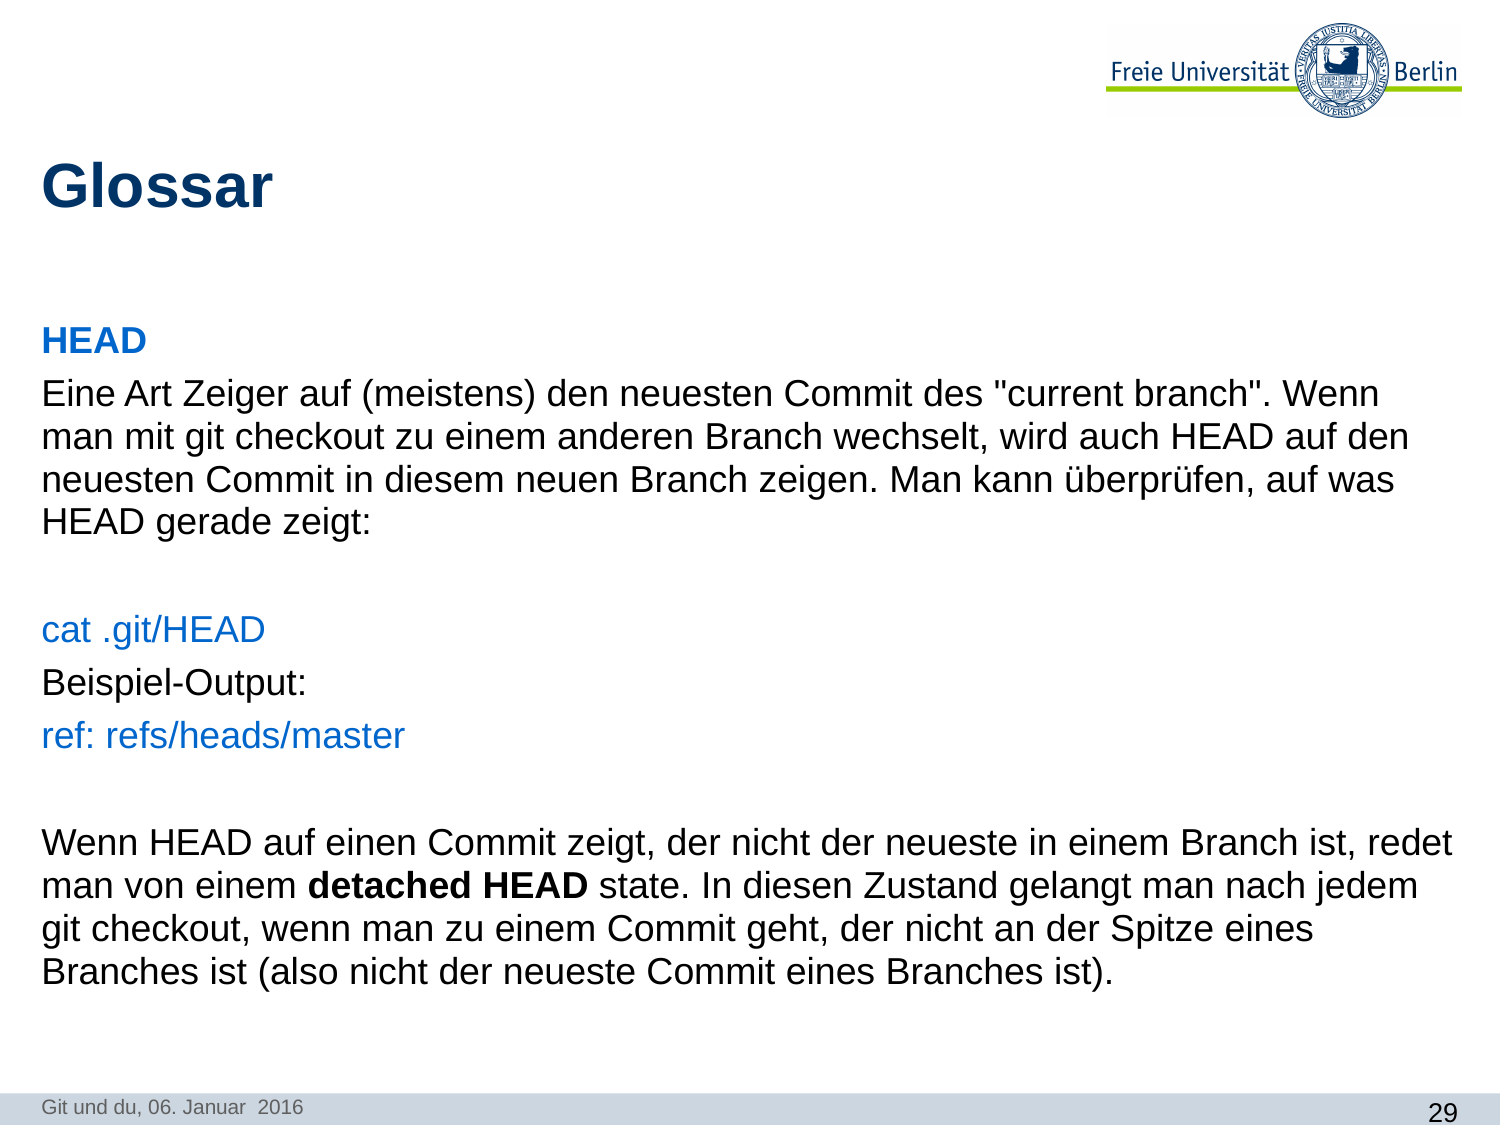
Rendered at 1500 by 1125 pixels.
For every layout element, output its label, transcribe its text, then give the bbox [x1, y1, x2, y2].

picture [1106, 23, 1462, 118]
list HEAD Eine Art Zeiger auf (meistens) den neuesten Commit des "current branch". Wenn man mit git checkout zu einem anderen Branch wechselt, wird auch HEAD auf den neuesten Commit in diesem neuen Branch zeigen. Man kann überprüfen, auf was HEAD gerade zeigt: cat .git/HEAD Beispiel-Output: ref: refs/heads/master Wenn HEAD auf einen Commit zeigt, der nicht der neueste in einem Branch ist, redet man von einem detached HEAD state. In diesen Zustand gelangt man nach jedem git checkout, wenn man zu einem Commit geht, der nicht an der Spitze eines Branches ist (also nicht der neueste Commit eines Branches ist). [41, 265, 1460, 1064]
title Glossar [41, 150, 1460, 221]
